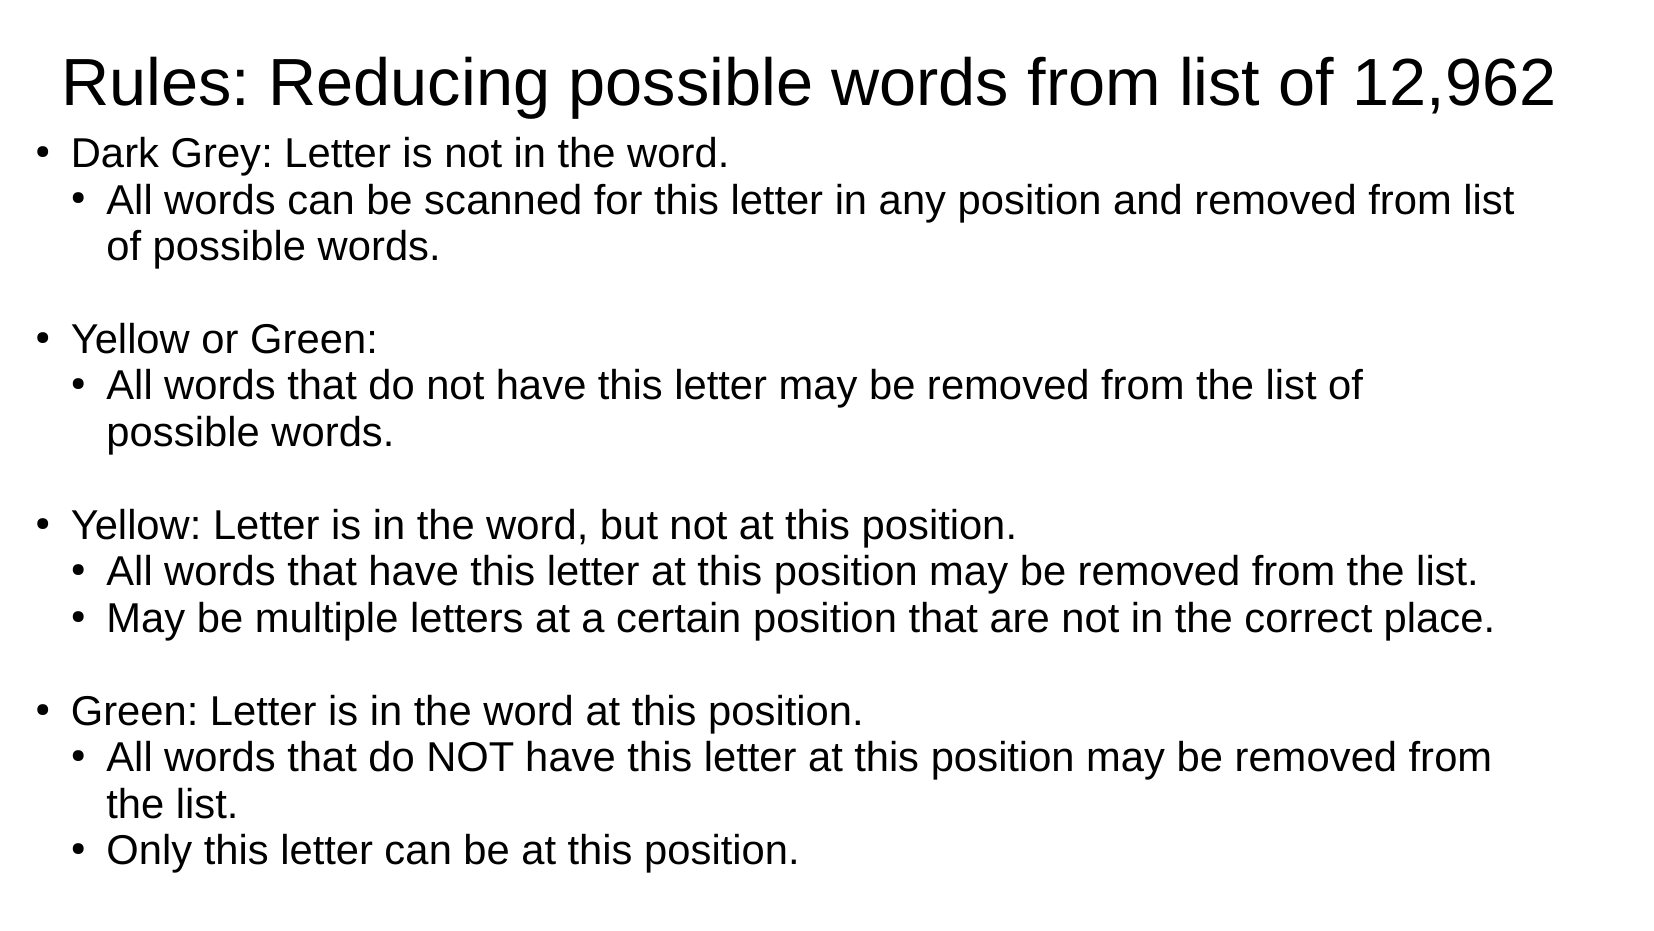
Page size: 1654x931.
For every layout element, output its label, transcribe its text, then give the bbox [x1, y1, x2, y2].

title Rules: Reducing possible words from list of 12,962 [36, 7, 1583, 157]
subtitle Dark Grey: Letter is not in the word. All words can be scanned for this letter in any position and removed from list of possible words. Yellow or Green: All words that do not have this letter may be removed from the list of possible words. Yellow: Letter is in the word, but not at this position. All words that have this letter at this position may be removed from the list. May be multiple letters at a certain position that are not in the correct place. Green: Letter is in the word at this position. All words that do NOT have this letter at this position may be removed from the list. Only this letter can be at this position. [35, 129, 1524, 921]
